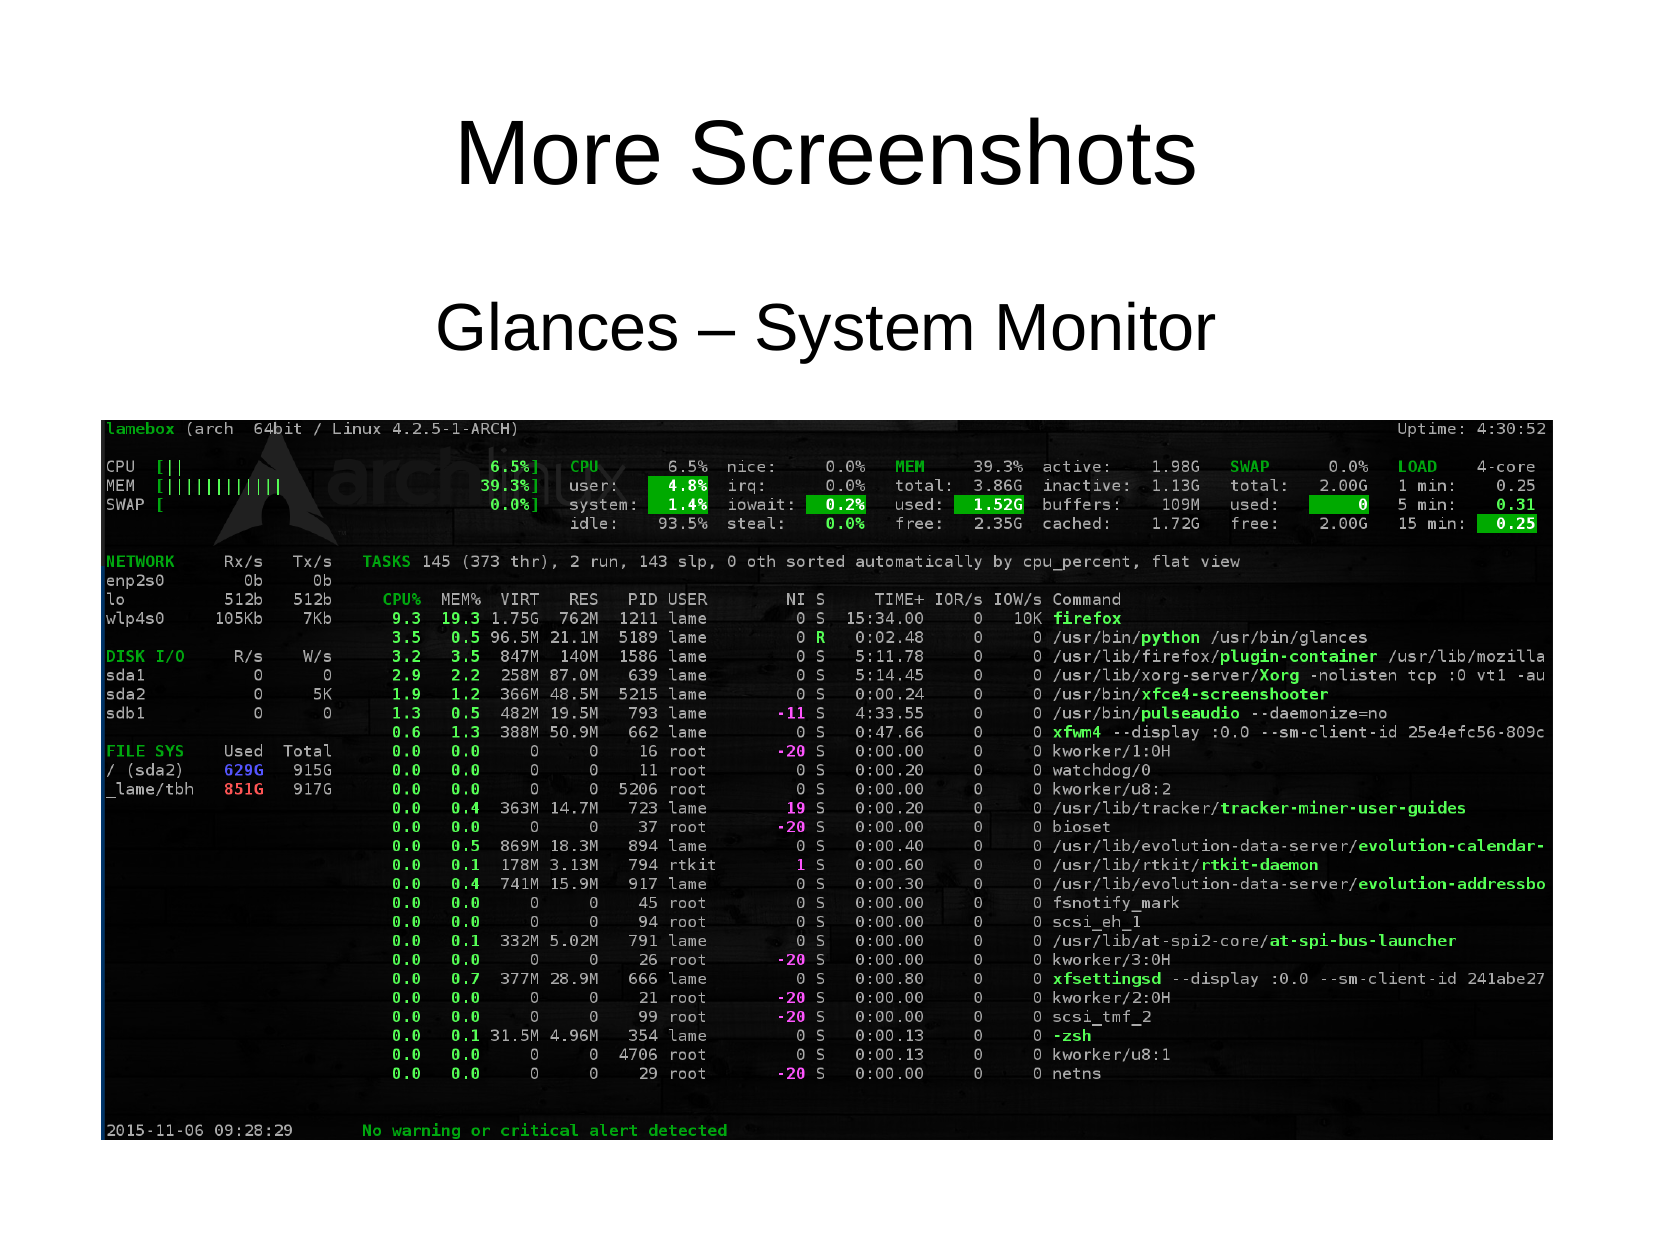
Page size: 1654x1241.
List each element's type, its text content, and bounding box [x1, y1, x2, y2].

subtitle Glances – System Monitor [82, 290, 1571, 1010]
picture [101, 1010, 1553, 1141]
title More Screenshots [82, 49, 1571, 257]
